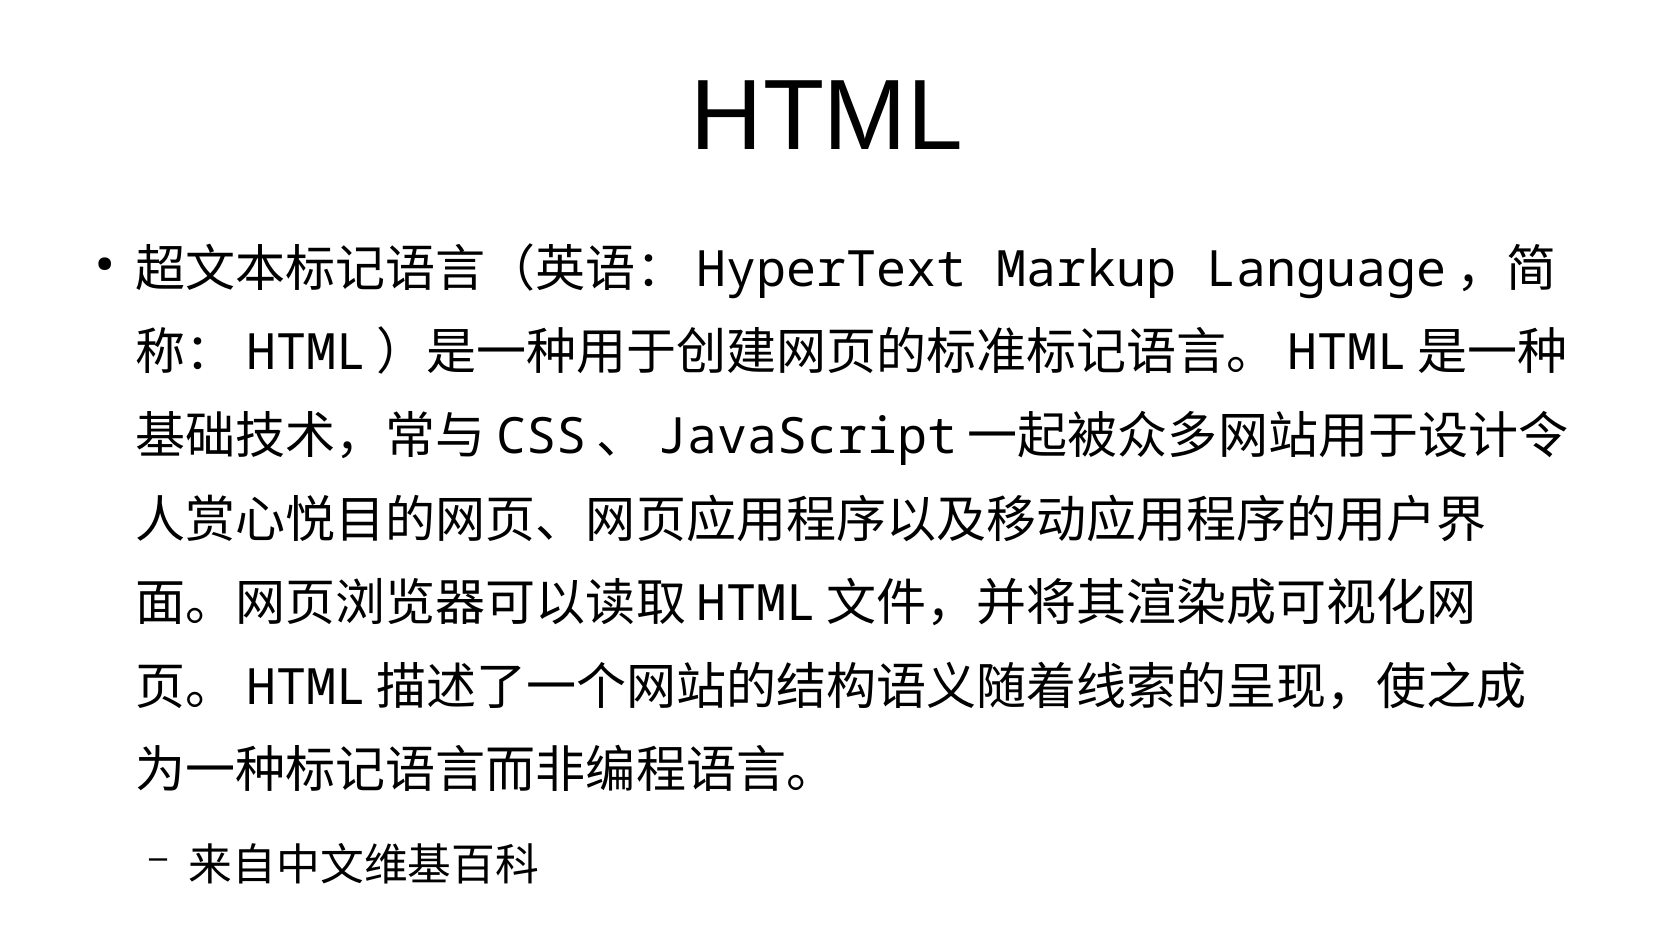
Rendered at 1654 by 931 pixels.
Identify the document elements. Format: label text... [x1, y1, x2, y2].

title HTML [82, 37, 1571, 193]
list 超文本标记语言（英语：HyperText Markup Language，简称：HTML）是一种用于创建网页的标准标记语言。HTML是一种基础技术，常与CSS、JavaScript一起被众多网站用于设计令人赏心悦目的网页、网页应用程序以及移动应用程序的用户界面。网页浏览器可以读取HTML文件，并将其渲染成可视化网页。HTML描述了一个网站的结构语义随着线索的呈现，使之成为一种标记语言而非编程语言。 来自中文维基百科 [82, 217, 1571, 898]
